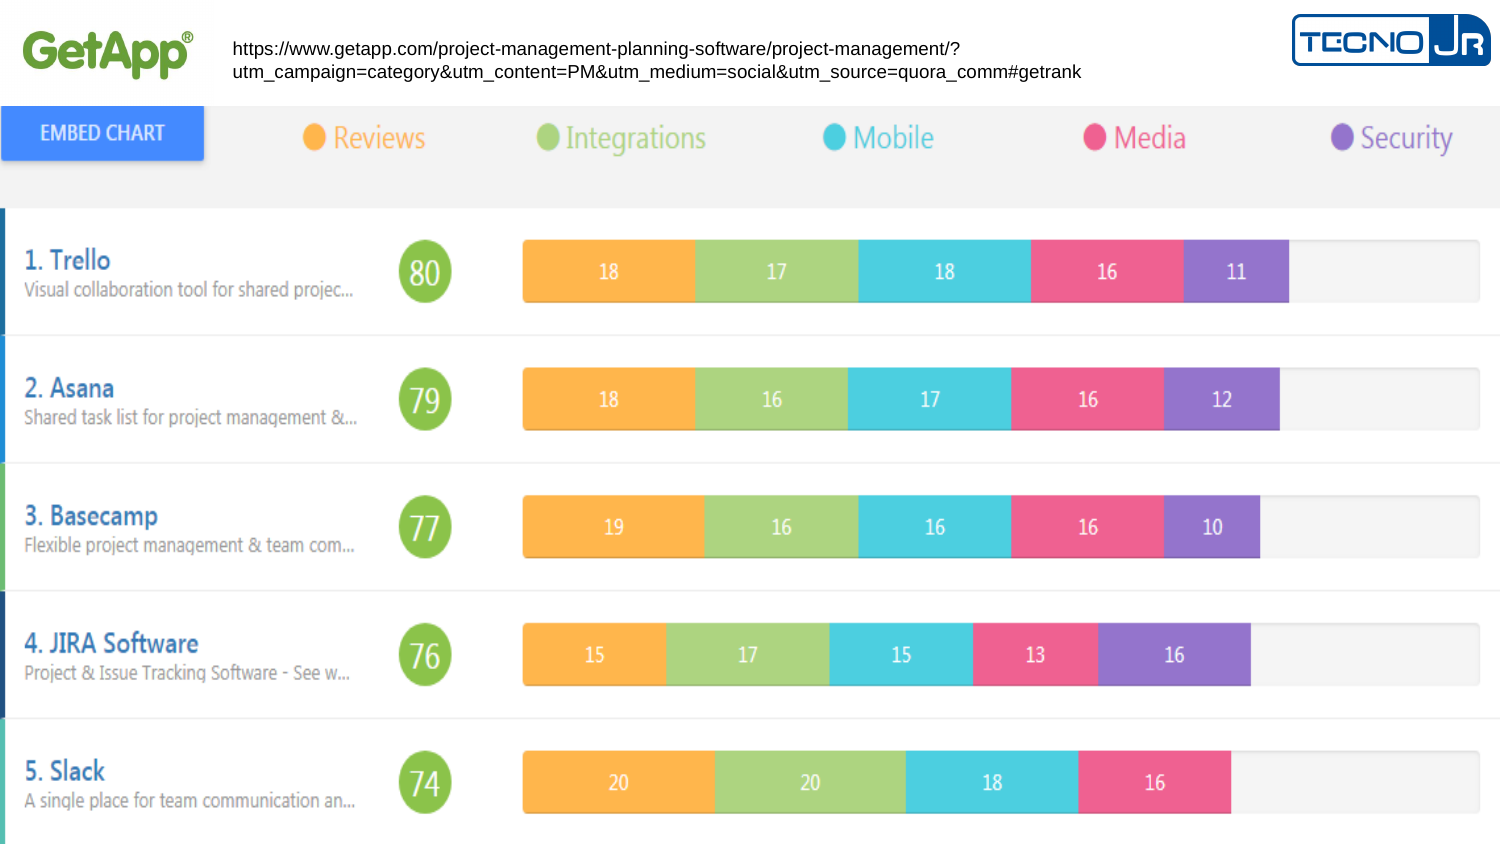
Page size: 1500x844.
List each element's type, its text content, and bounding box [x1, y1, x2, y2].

picture [0, 0, 1500, 844]
text_box https://www.getapp.com/project-management-planning-software/project-management/?utm_campaign=category&utm_content=PM&utm_medium=social&utm_source=quora_comm#getrank [217, 22, 1283, 85]
picture [1292, 14, 1491, 66]
